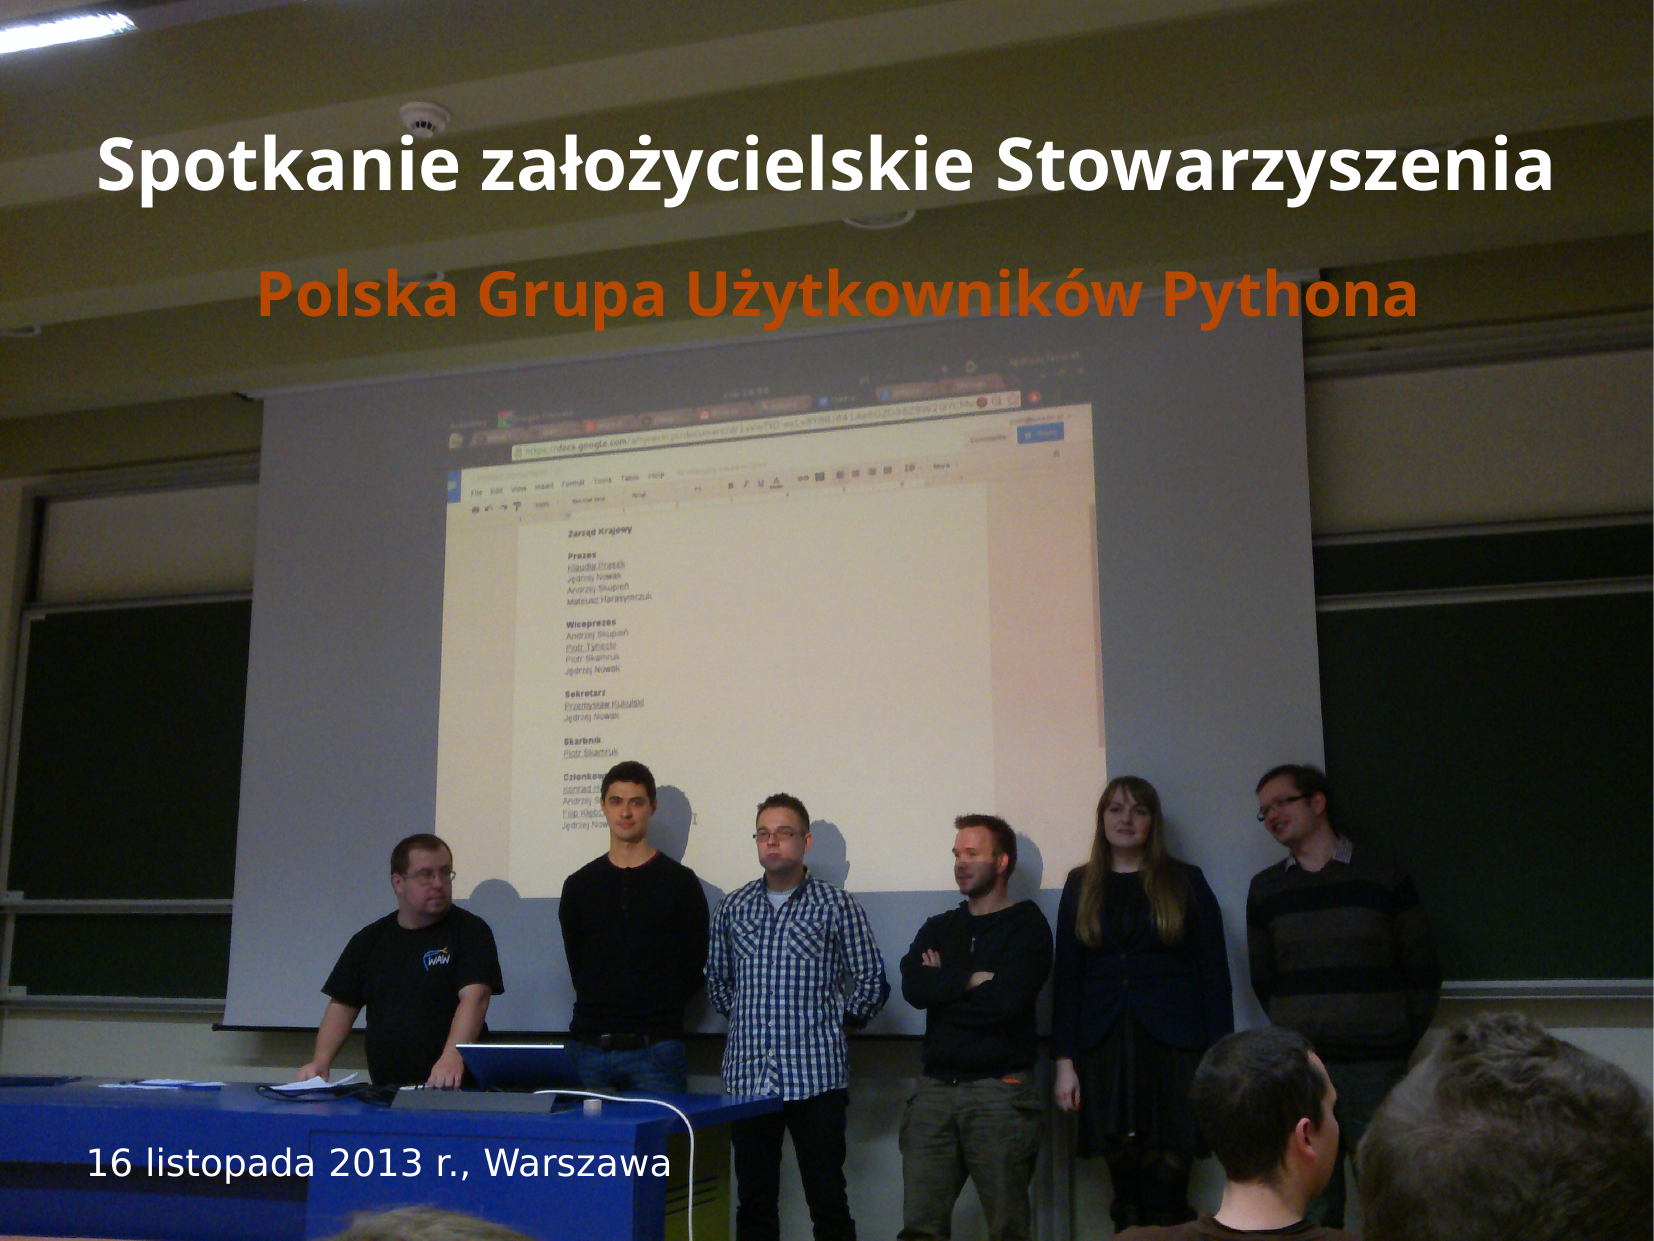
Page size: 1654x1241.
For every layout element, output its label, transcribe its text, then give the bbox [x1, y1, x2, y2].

subtitle Polska Grupa Użytkowników Pythona [94, 248, 1583, 337]
title Spotkanie założycielskie Stowarzyszenia [82, 58, 1571, 266]
picture [0, 0, 1654, 1241]
text_box 16 listopada 2013 r., Warszawa [70, 1133, 697, 1193]
